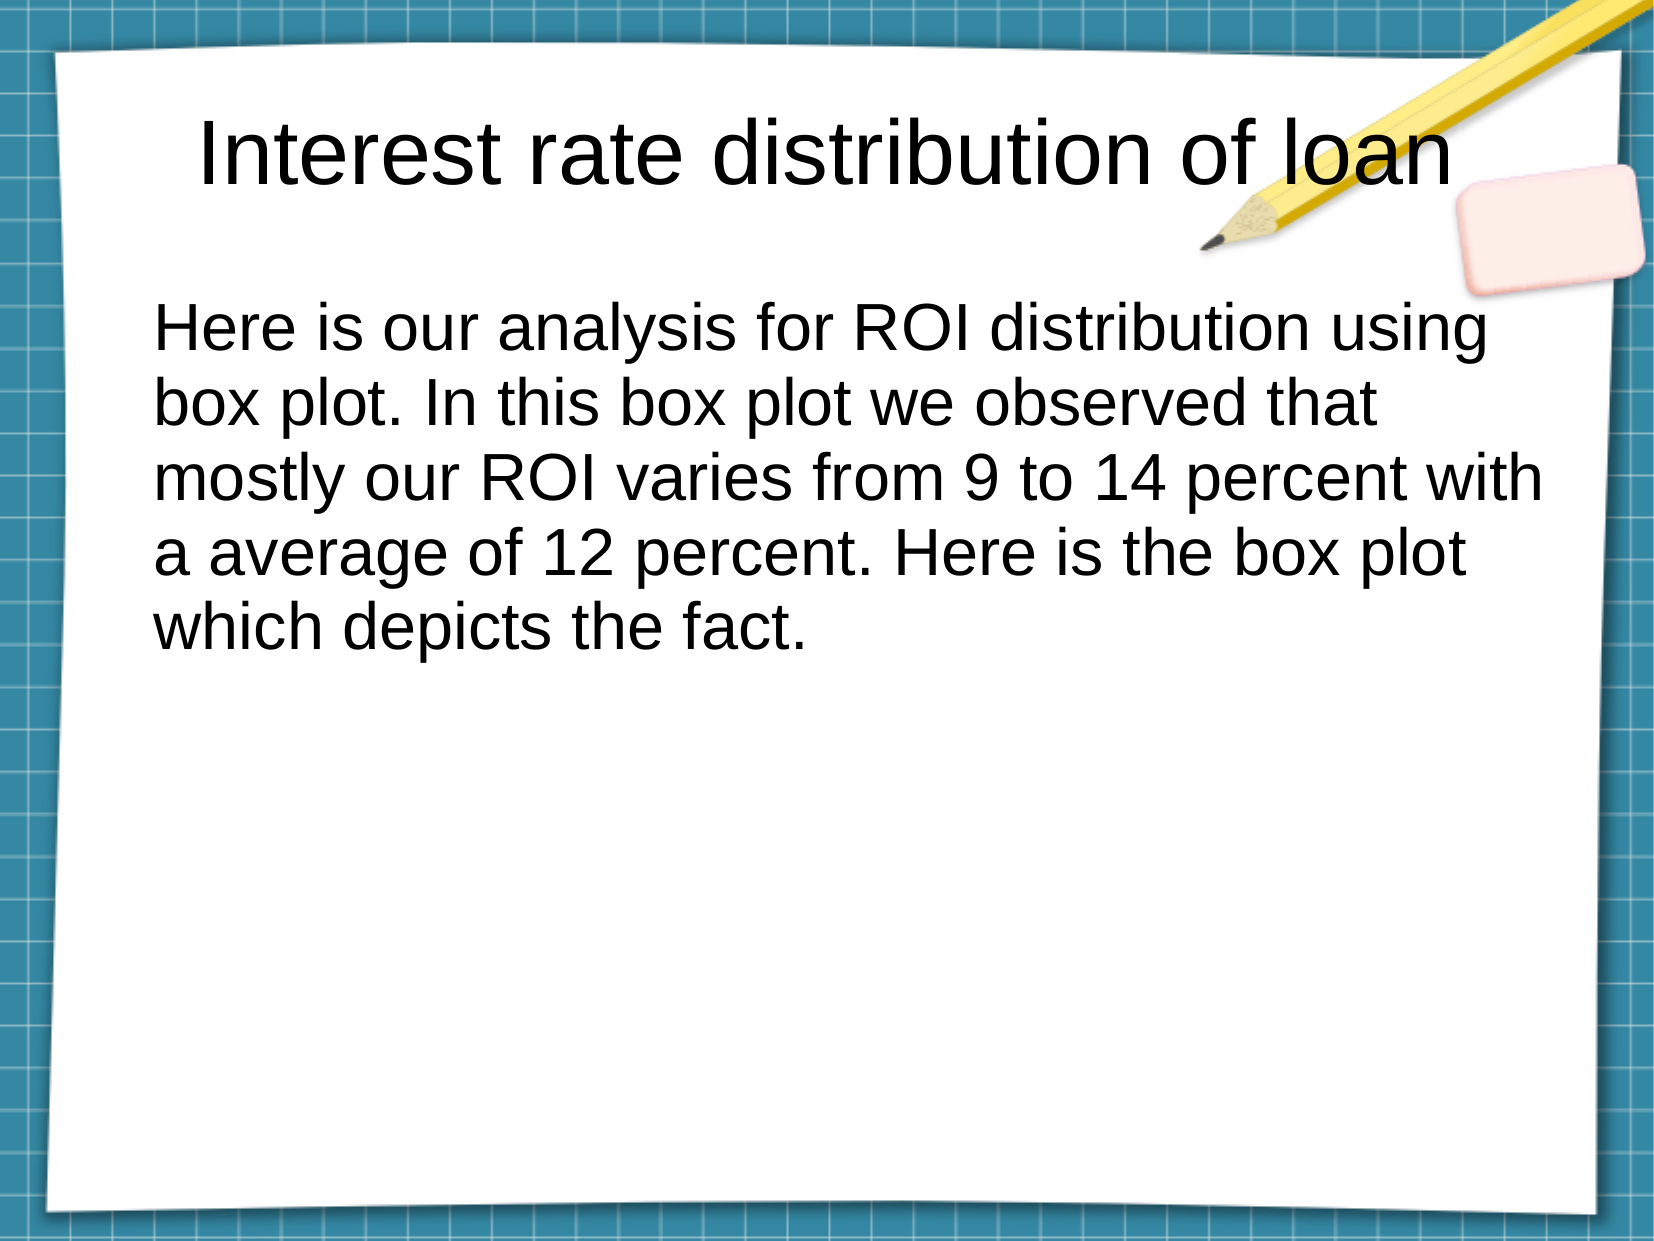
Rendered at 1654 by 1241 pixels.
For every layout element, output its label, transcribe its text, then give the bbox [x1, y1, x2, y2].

list Here is our analysis for ROI distribution using box plot. In this box plot we observed that mostly our ROI varies from 9 to 14 percent with a average of 12 percent. Here is the box plot which depicts the fact. [82, 290, 1571, 945]
title Interest rate distribution of loan [82, 49, 1571, 257]
picture [0, 0, 1654, 1241]
